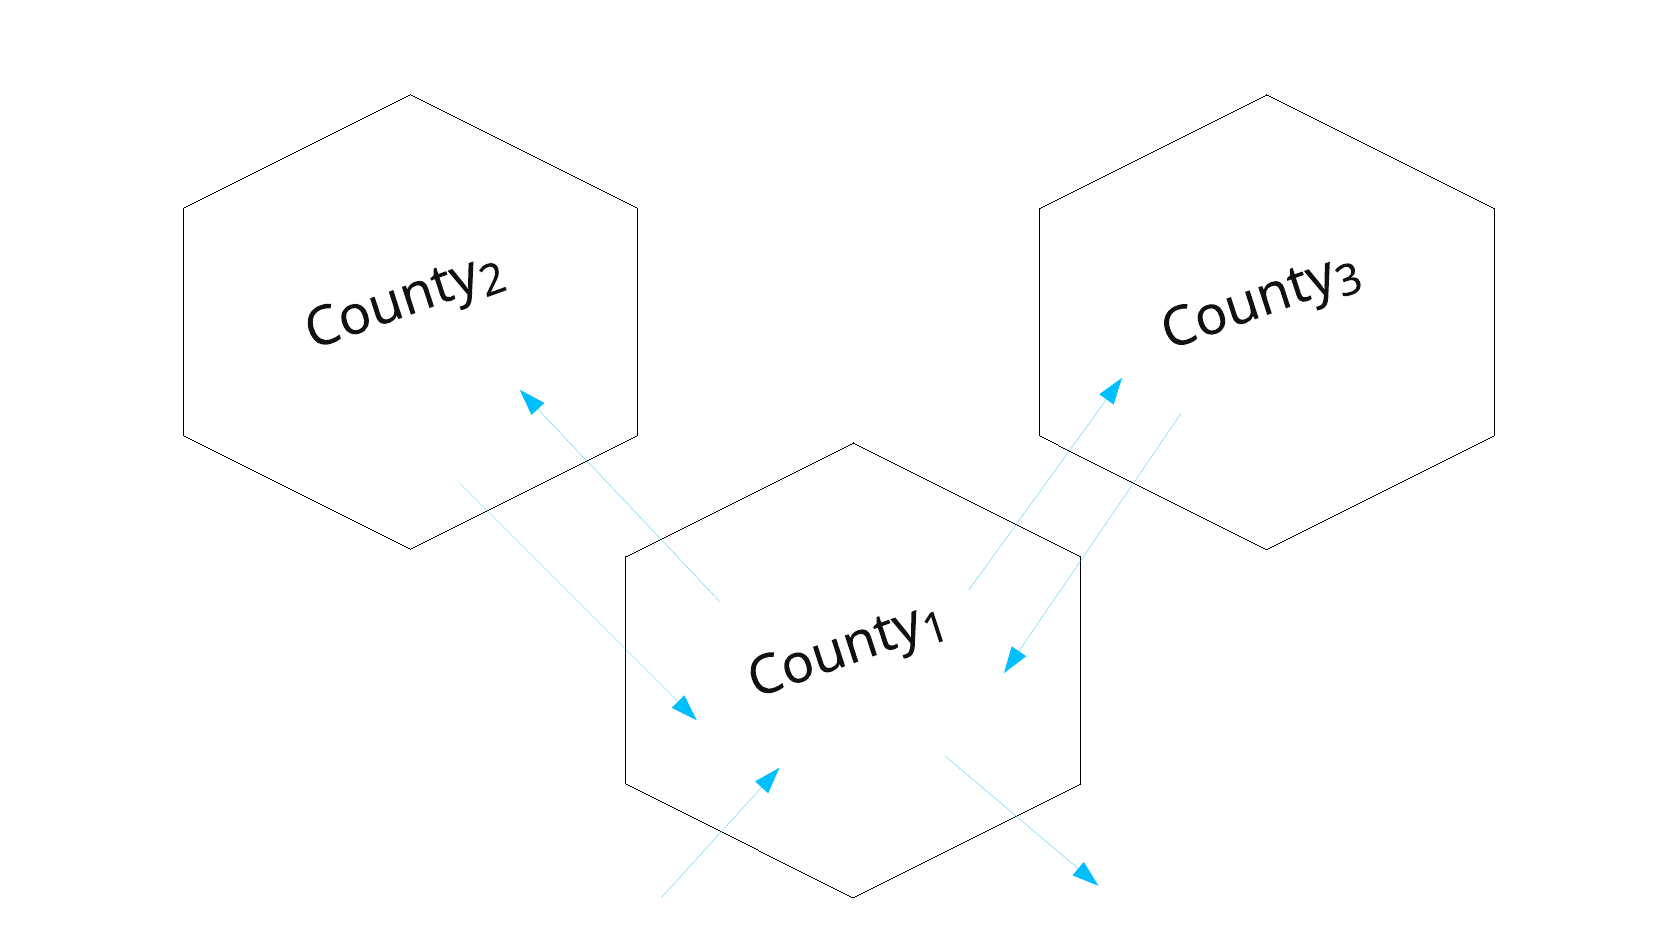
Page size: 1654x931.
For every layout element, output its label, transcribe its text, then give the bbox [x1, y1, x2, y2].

text_box County3 [1077, 189, 1442, 408]
text_box [183, 94, 638, 550]
text_box [625, 442, 1016, 700]
text_box County1 [664, 537, 1028, 756]
text_box [1000, 524, 1081, 636]
text_box County2 [221, 189, 586, 408]
text_box [625, 562, 1081, 898]
text_box [1039, 94, 1495, 550]
